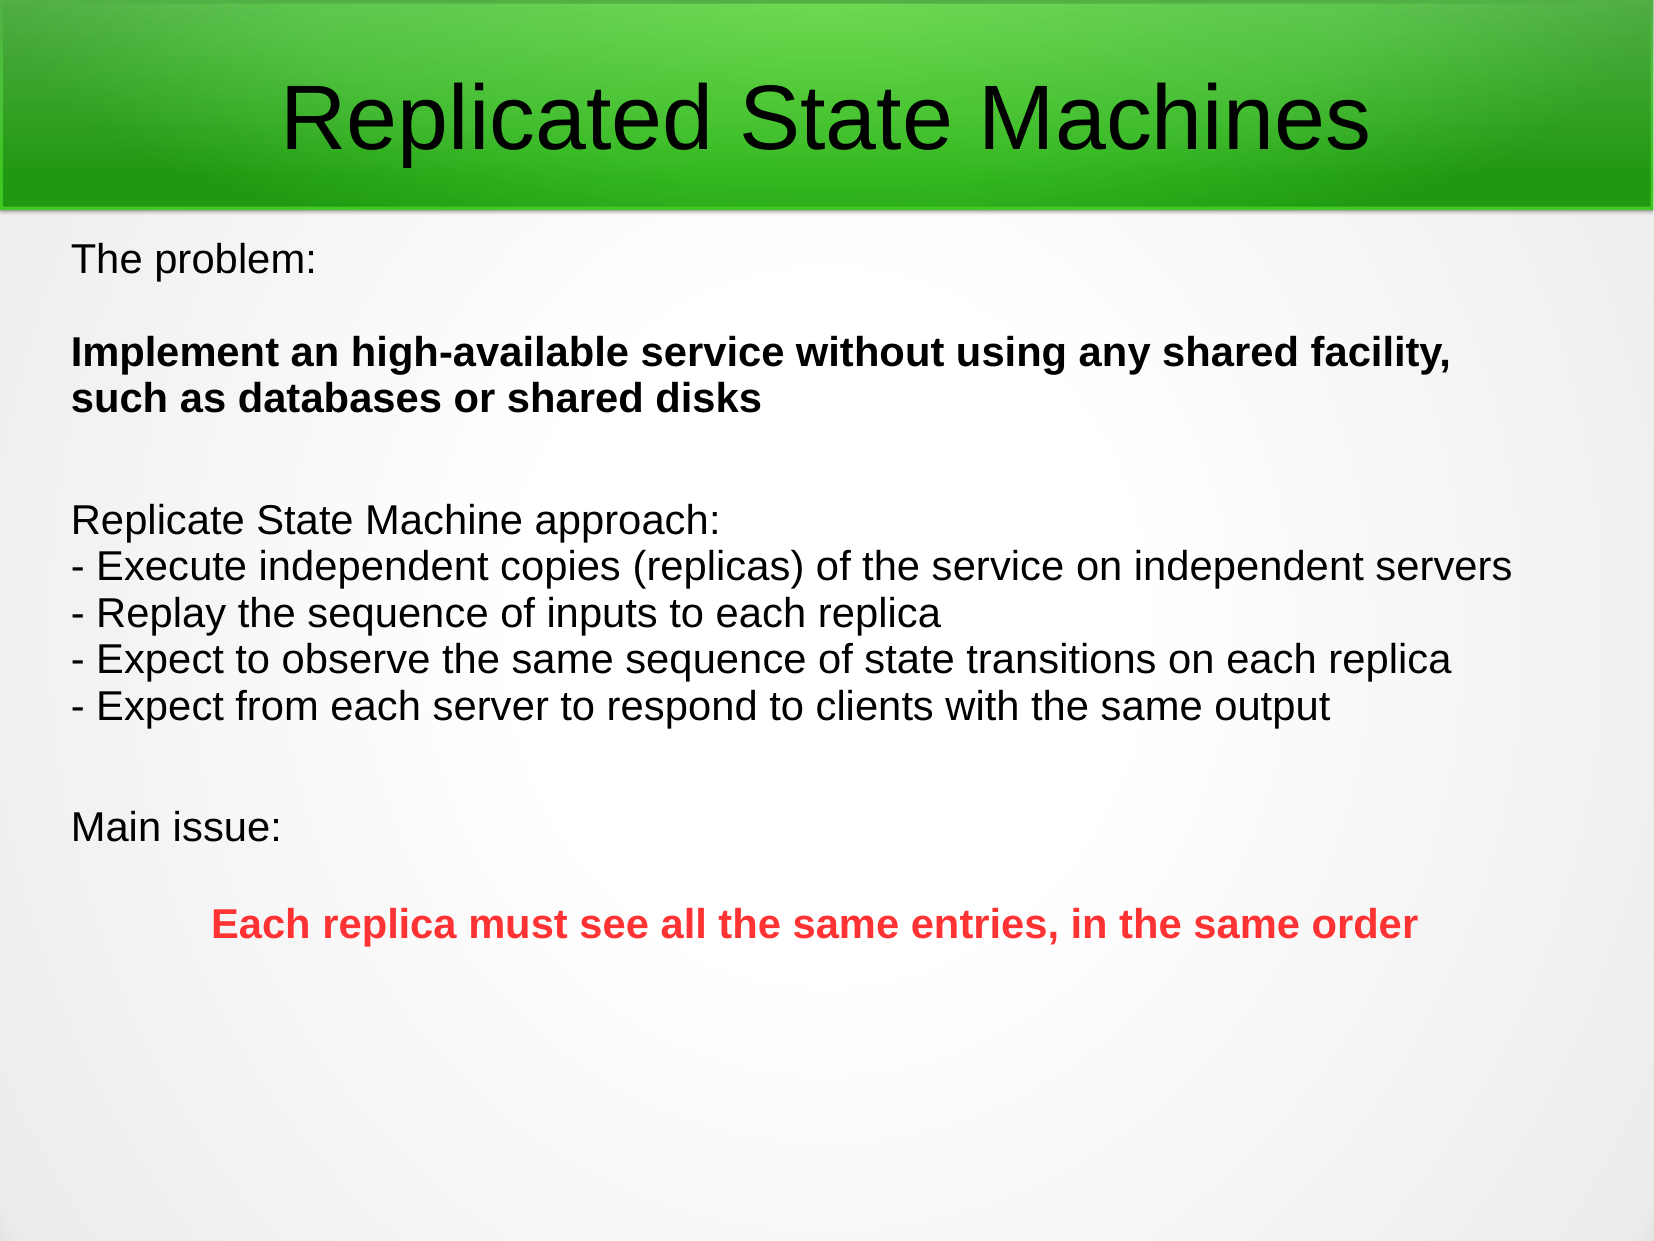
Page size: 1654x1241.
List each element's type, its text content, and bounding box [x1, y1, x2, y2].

subtitle The problem: Implement an high-available service without using any shared facility, such as databases or shared disks Replicate State Machine approach: - Execute independent copies (replicas) of the service on independent servers - Replay the sequence of inputs to each replica - Expect to observe the same sequence of state transitions on each replica - Expect from each server to respond to clients with the same output Main issue: Each replica must see all the same entries, in the same order [70, 235, 1559, 1051]
title Replicated State Machines [82, 47, 1571, 189]
